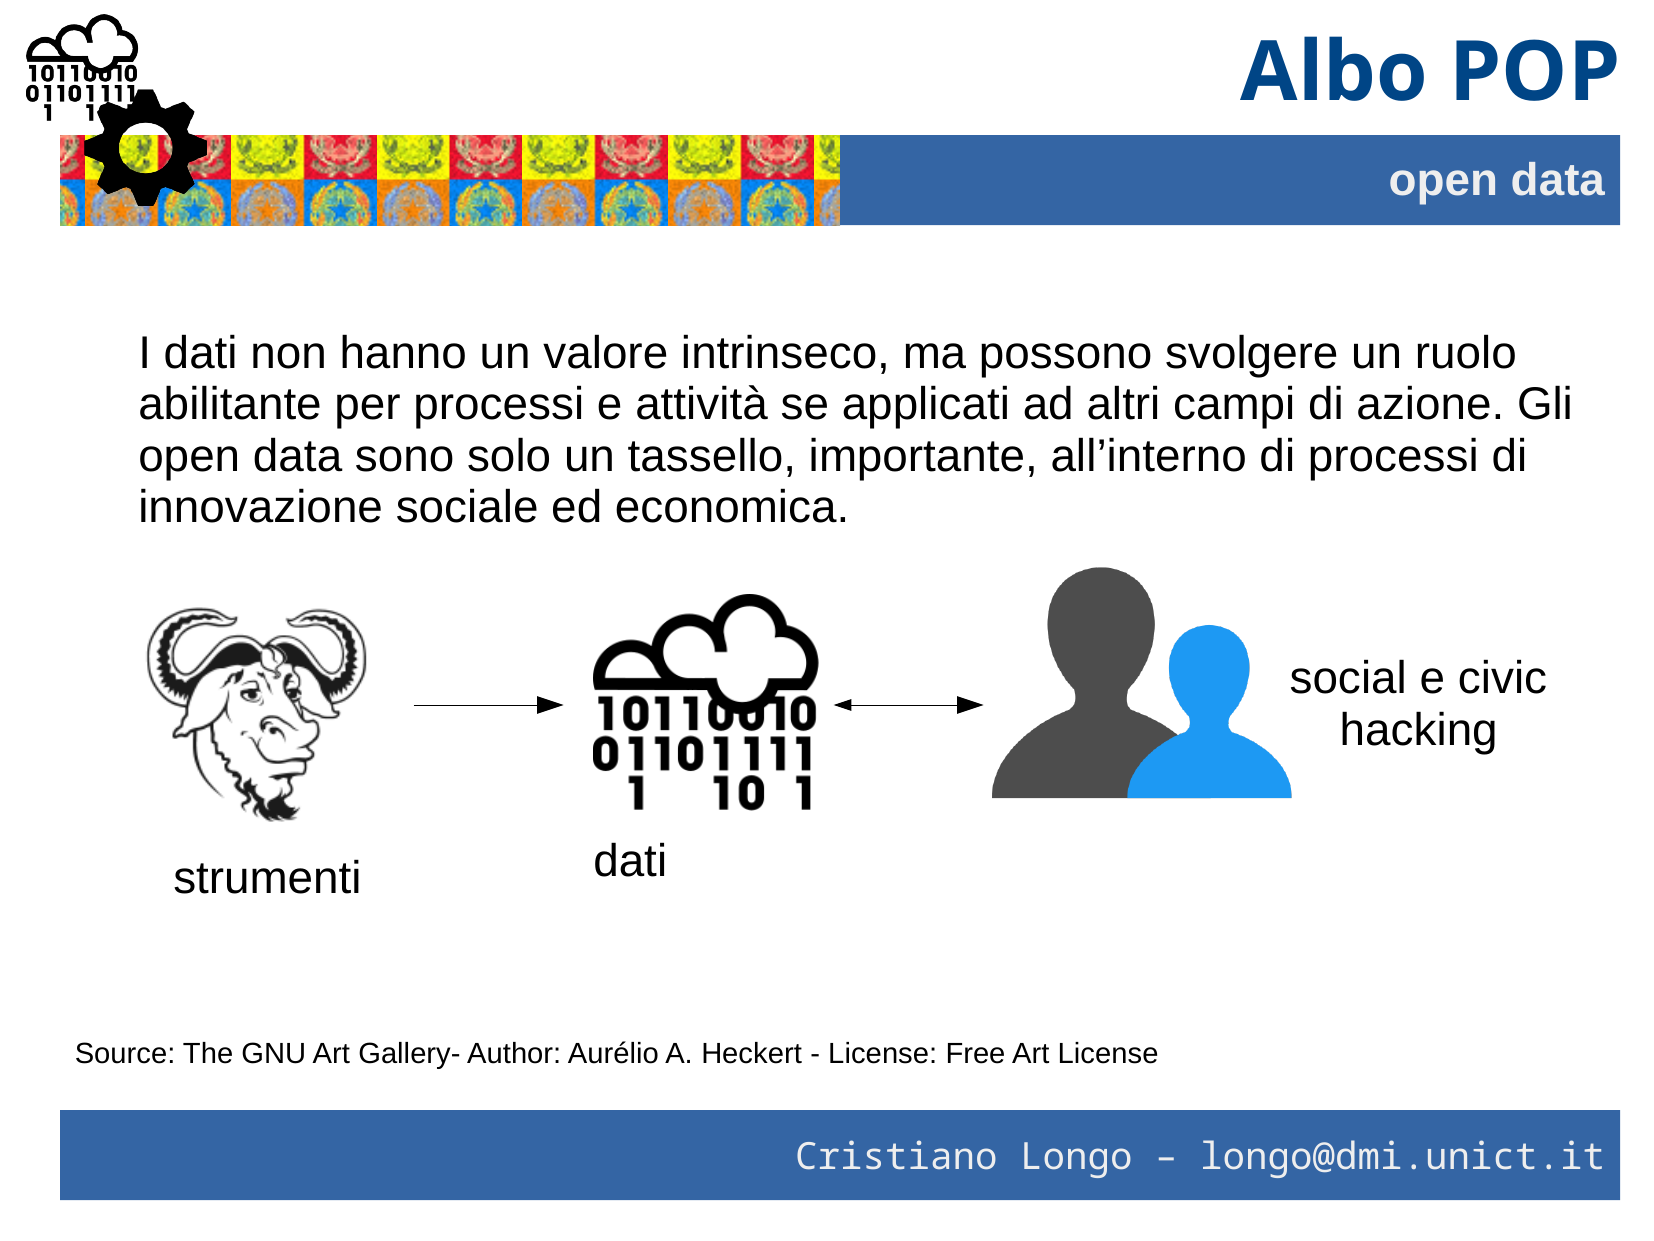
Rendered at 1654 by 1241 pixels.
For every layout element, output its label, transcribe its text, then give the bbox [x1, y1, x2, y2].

text_box strumenti [158, 845, 414, 916]
picture [983, 524, 1300, 841]
picture [143, 606, 371, 826]
text_box Cristiano Longo – longo@dmi.unict.it [60, 1110, 1621, 1201]
text_box I dati non hanno un valore intrinseco, ma possono svolgere un ruolo abilitante per processi e attività se applicati ad altri campi di azione. Gli open data sono solo un tassello, importante, all’interno di processi di innovazione sociale ed economica. [123, 319, 1654, 540]
text_box [60, 135, 840, 226]
text_box social e civic hacking [1268, 645, 1569, 763]
picture [26, 14, 207, 206]
text_box Albo POP [982, 4, 1636, 124]
text_box dati [578, 827, 834, 898]
text_box open data [840, 135, 1621, 226]
text_box Source: The GNU Art Gallery- Author: Aurélio A. Heckert - License: Free Art License [60, 1029, 1596, 1111]
picture [593, 594, 819, 811]
